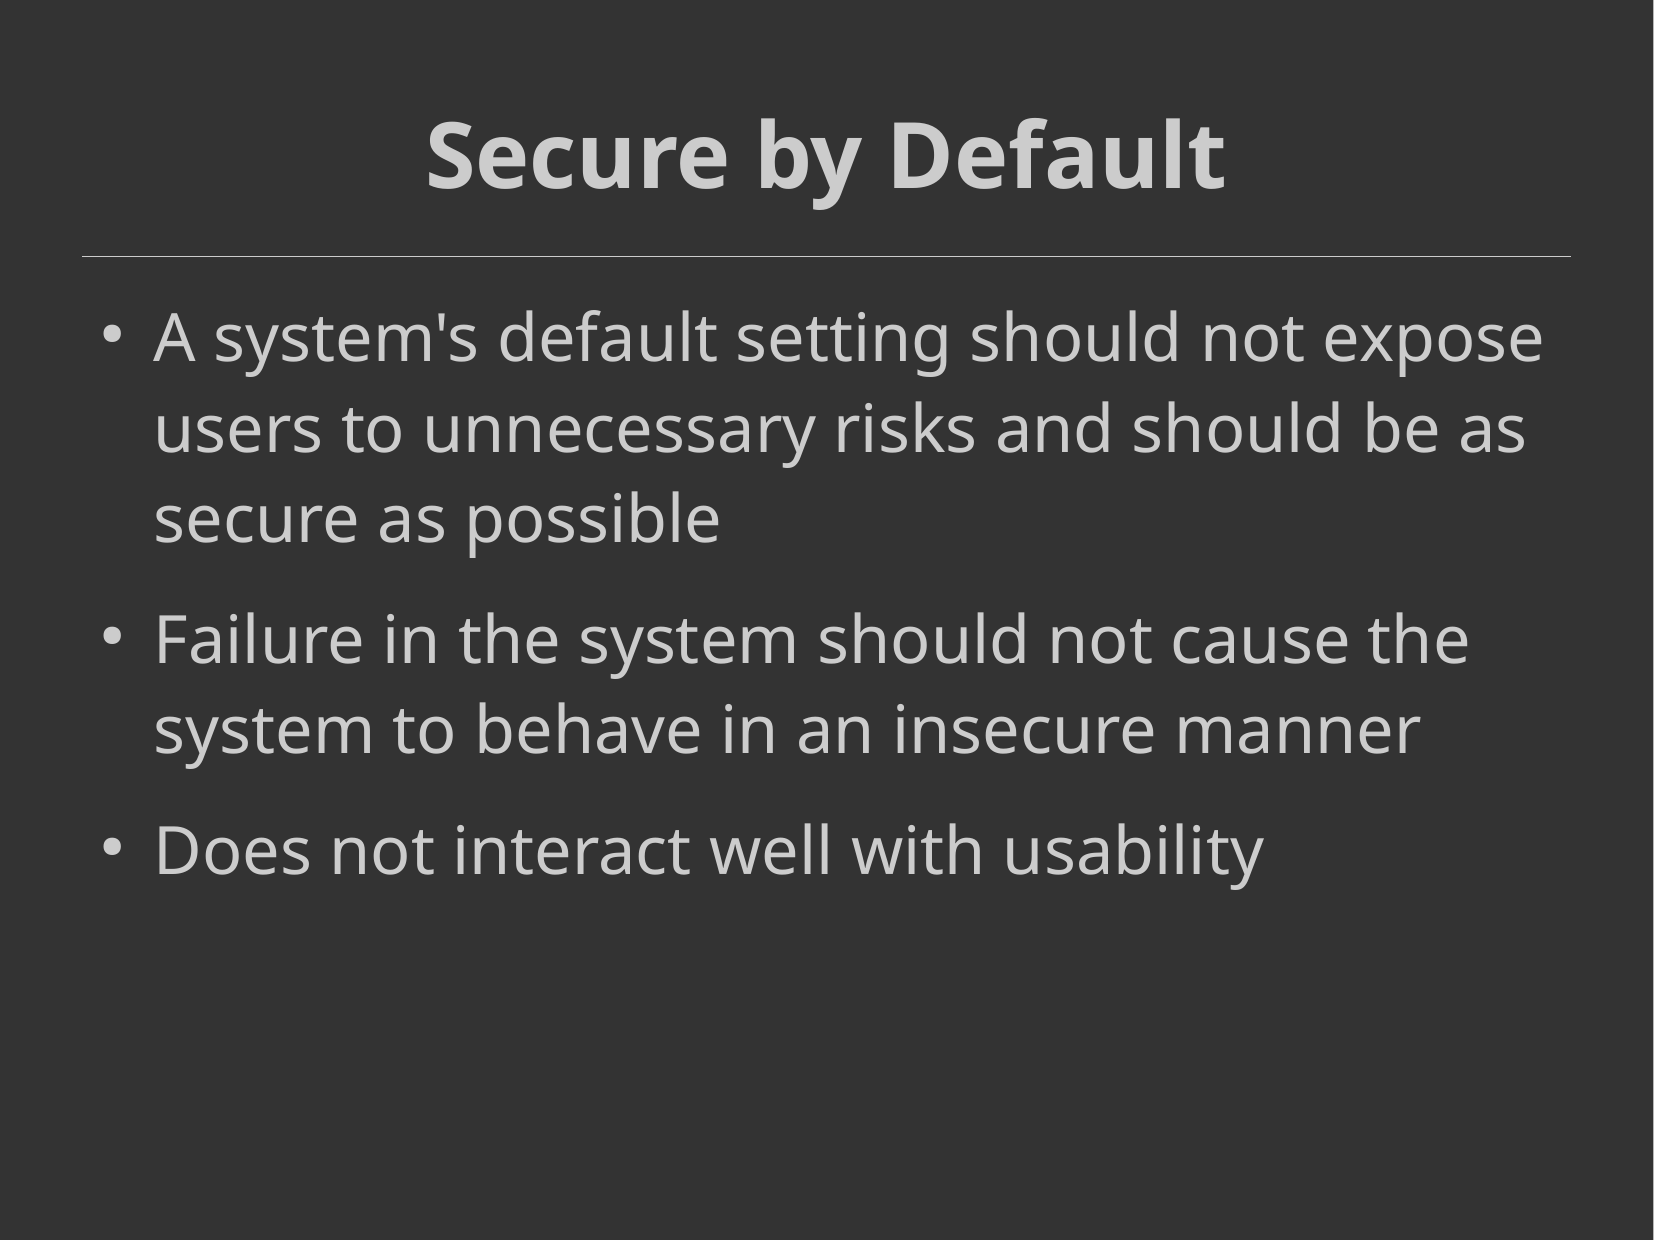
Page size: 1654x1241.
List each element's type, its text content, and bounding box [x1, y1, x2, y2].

title Secure by Default [82, 49, 1571, 257]
list A system's default setting should not expose users to unnecessary risks and should be as secure as possible Failure in the system should not cause the system to behave in an insecure manner Does not interact well with usability [82, 290, 1571, 1010]
